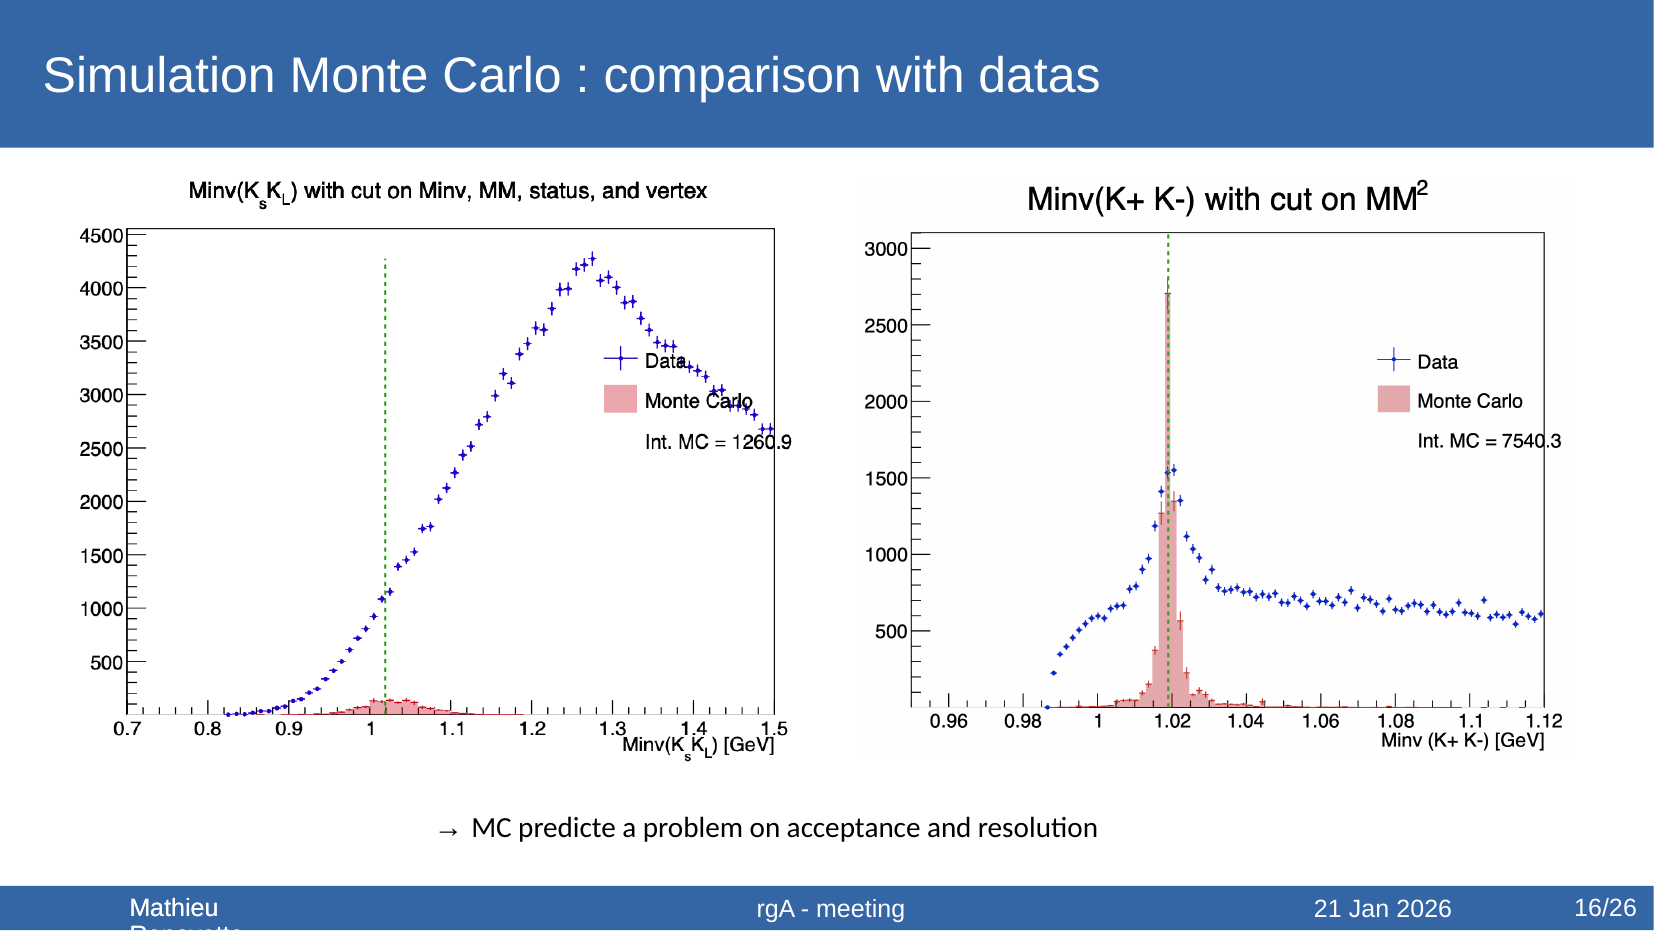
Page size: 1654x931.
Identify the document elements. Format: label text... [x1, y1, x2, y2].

text_box 21 Jan 2026 [1299, 887, 1536, 931]
text_box → MC predicte a problem on acceptance and resolution [418, 800, 1129, 852]
picture [69, 173, 810, 767]
text_box Mathieu Ronayette [114, 885, 355, 929]
picture [862, 179, 1573, 758]
text_box [0, 0, 1654, 148]
text_box 16/26 [1559, 885, 1654, 930]
text_box [226, 885, 1654, 931]
text_box [0, 885, 131, 931]
text_box Simulation Monte Carlo : comparison with datas [27, 40, 1300, 114]
text_box rgA - meeting [734, 887, 953, 931]
